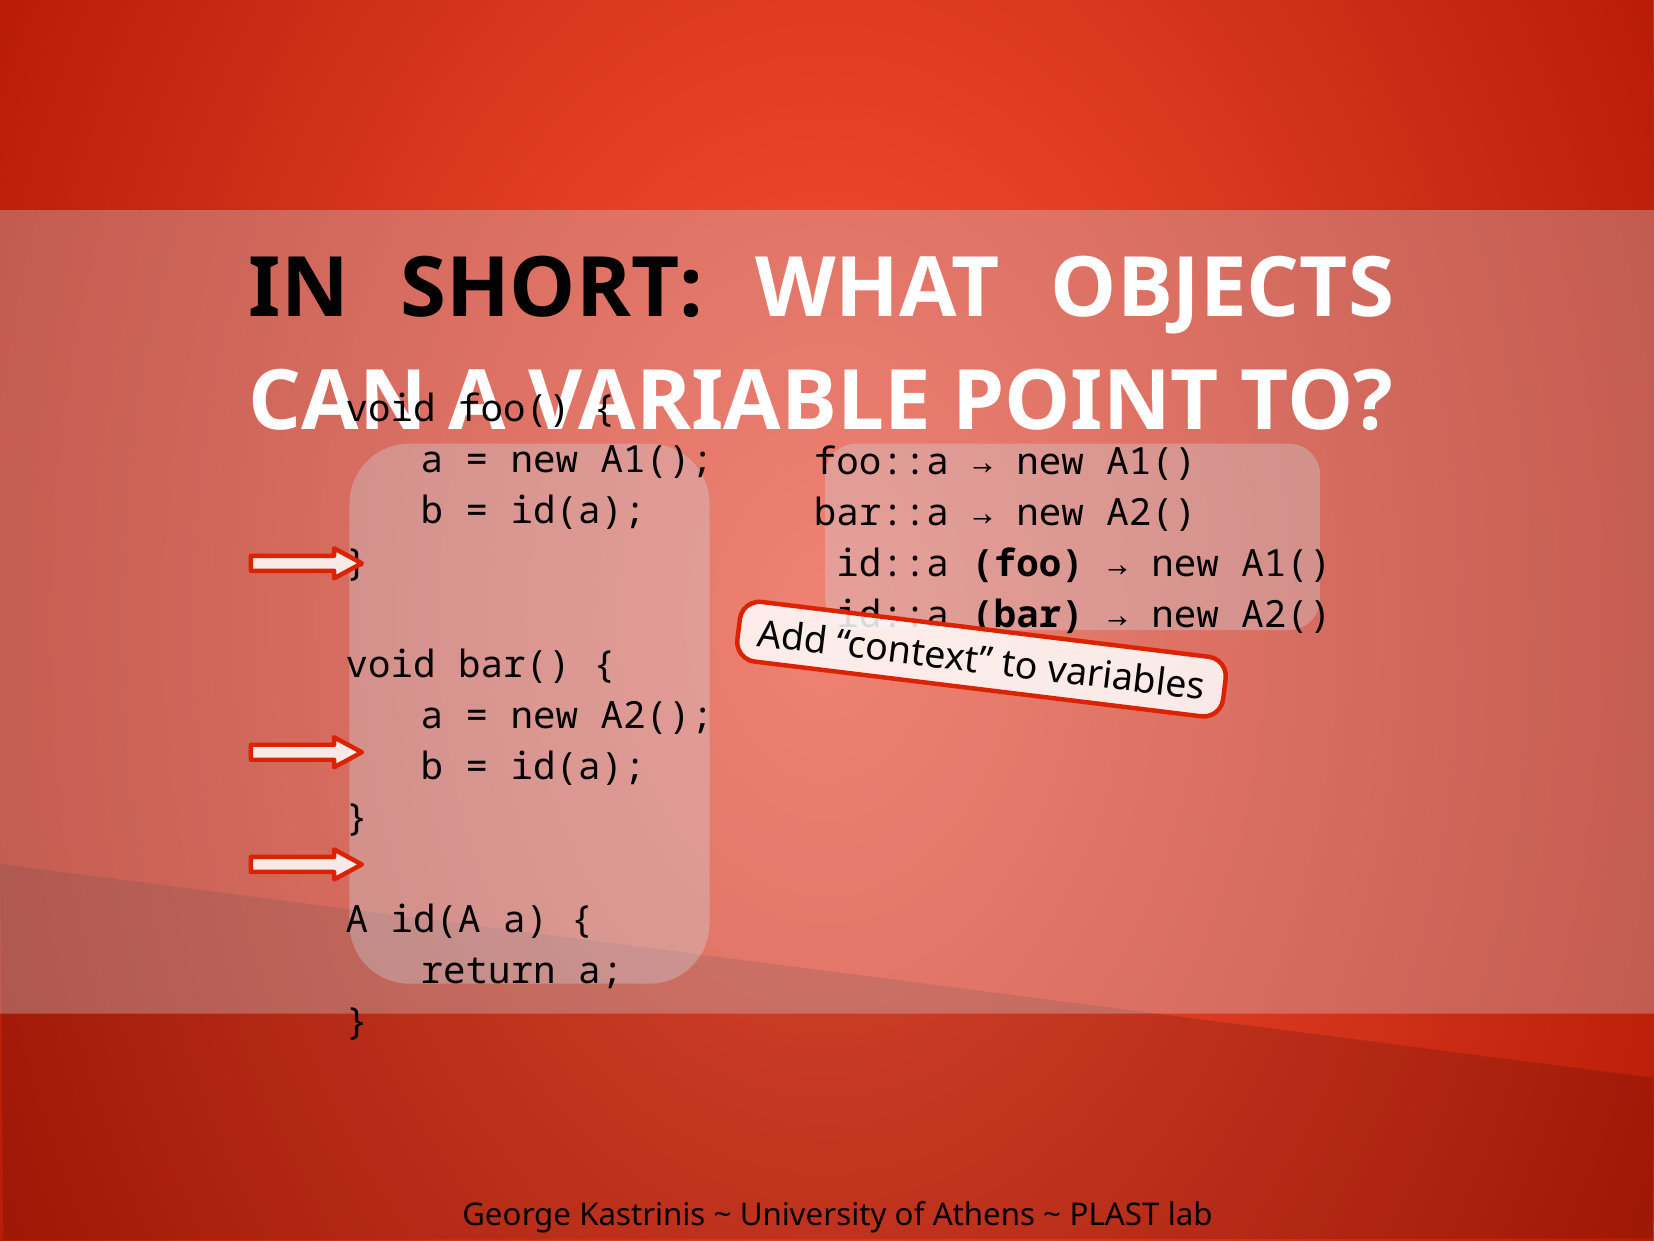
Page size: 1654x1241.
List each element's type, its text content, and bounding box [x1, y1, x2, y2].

text_box IN SHORT: WHAT OBJECTS CAN A VARIABLE POINT TO? [234, 219, 1420, 421]
text_box [0, 210, 1654, 1014]
text_box void foo() { a = new A1(); b = id(a); } void bar() { a = new A2(); b = id(a); } A id(A a) { return a; } [349, 443, 710, 984]
text_box Add “context” to variables [737, 601, 1226, 717]
text_box George Kastrinis ~ University of Athens ~ PLAST lab [447, 1185, 1207, 1236]
text_box foo::a → new A1() bar::a → new A2() id::a (foo) → new A1() id::a (bar) → new A2() [825, 443, 1321, 631]
